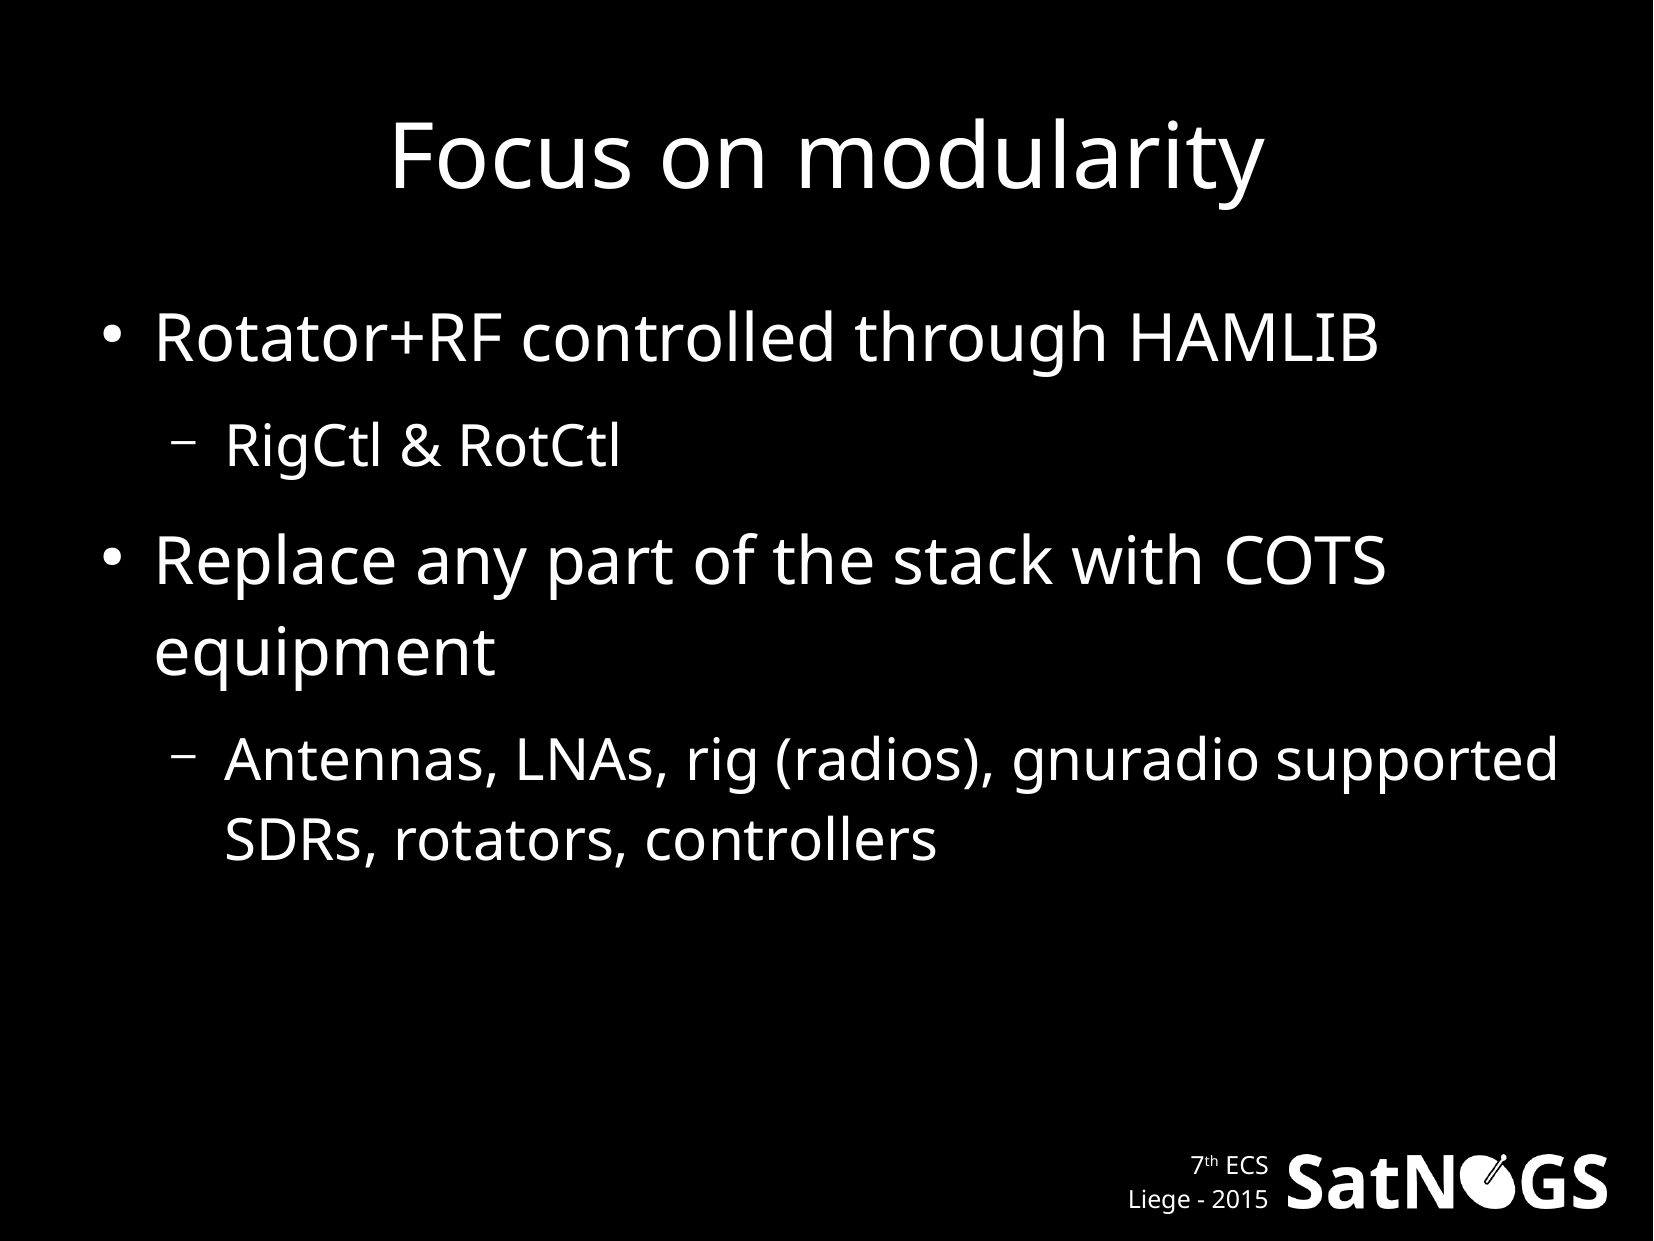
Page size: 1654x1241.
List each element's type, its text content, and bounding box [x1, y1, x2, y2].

title Focus on modularity [82, 49, 1571, 257]
picture [1288, 1154, 1607, 1209]
list Rotator+RF controlled through HAMLIB RigCtl & RotCtl Replace any part of the stack with COTS equipment Antennas, LNAs, rig (radios), gnuradio supported SDRs, rotators, controllers [82, 290, 1571, 1010]
